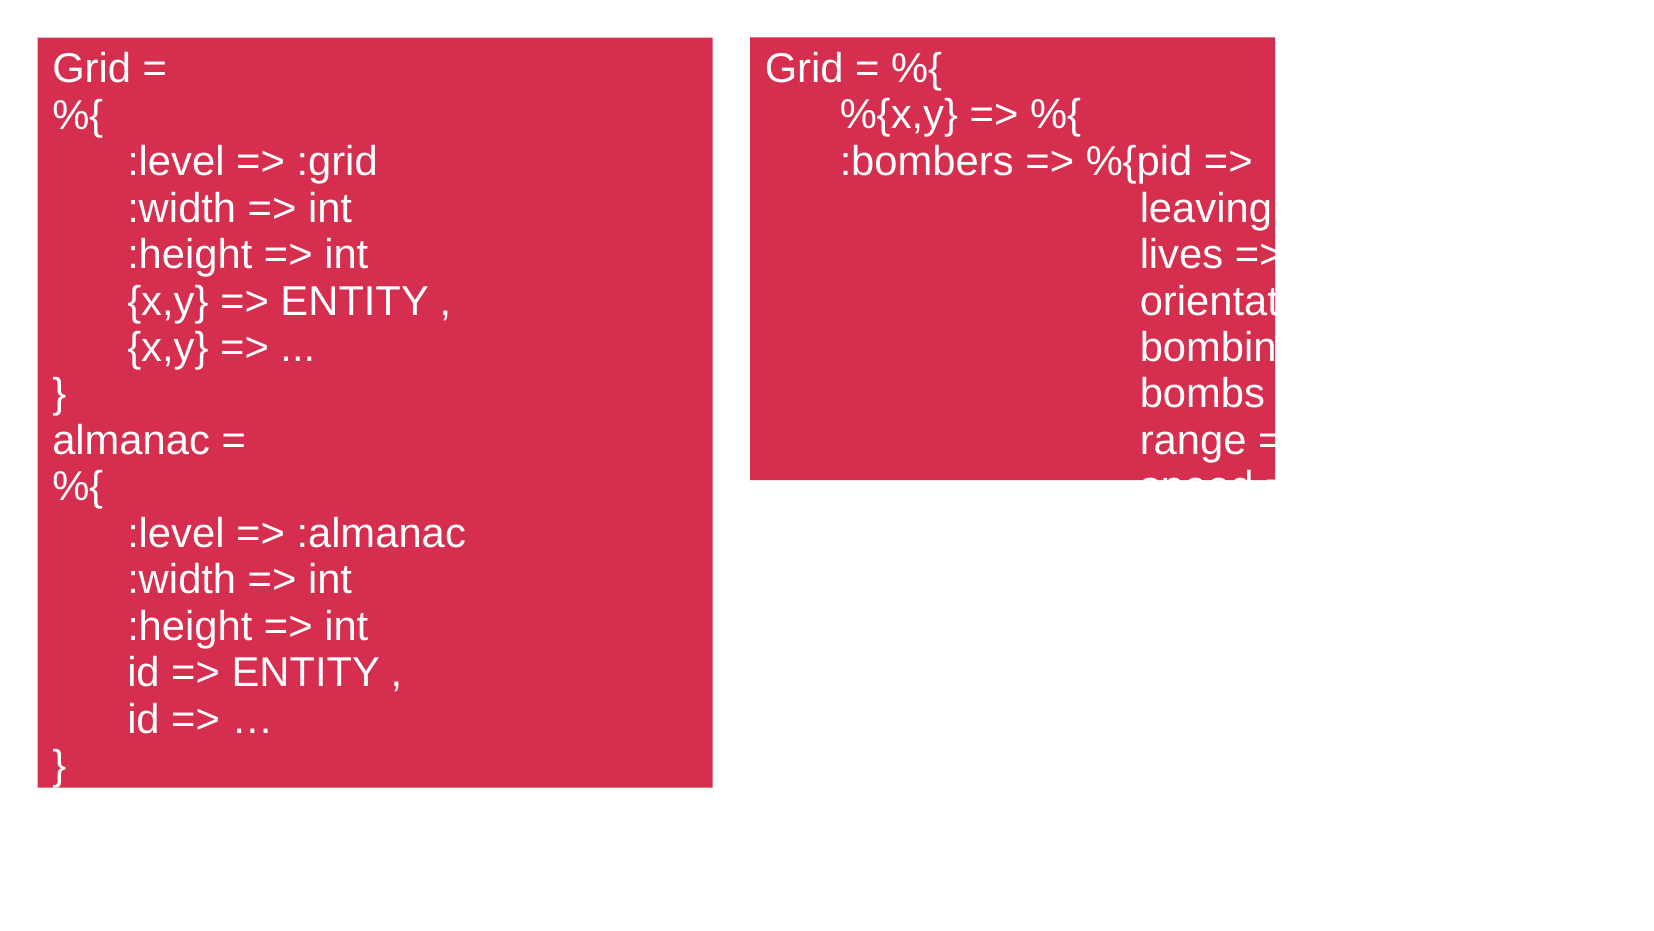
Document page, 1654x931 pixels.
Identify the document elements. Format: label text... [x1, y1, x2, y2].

text_box Grid = %{ %{x,y} => %{ :bombers => %{pid => leaving | coming => % | int lives => int orientation => :left ... bombing => bool bombs => int range => int speed => int grace => int ,...} :flames => { timestamp => flame,..} :bombs => { timestamp => bomb,..} :wall => true :block => true :bonus => type [750, 37, 1276, 481]
text_box Grid = %{ :level => :grid :width => int :height => int {x,y} => ENTITY , {x,y} => ... } almanac = %{ :level => :almanac :width => int :height => int id => ENTITY , id => … } [37, 37, 713, 788]
